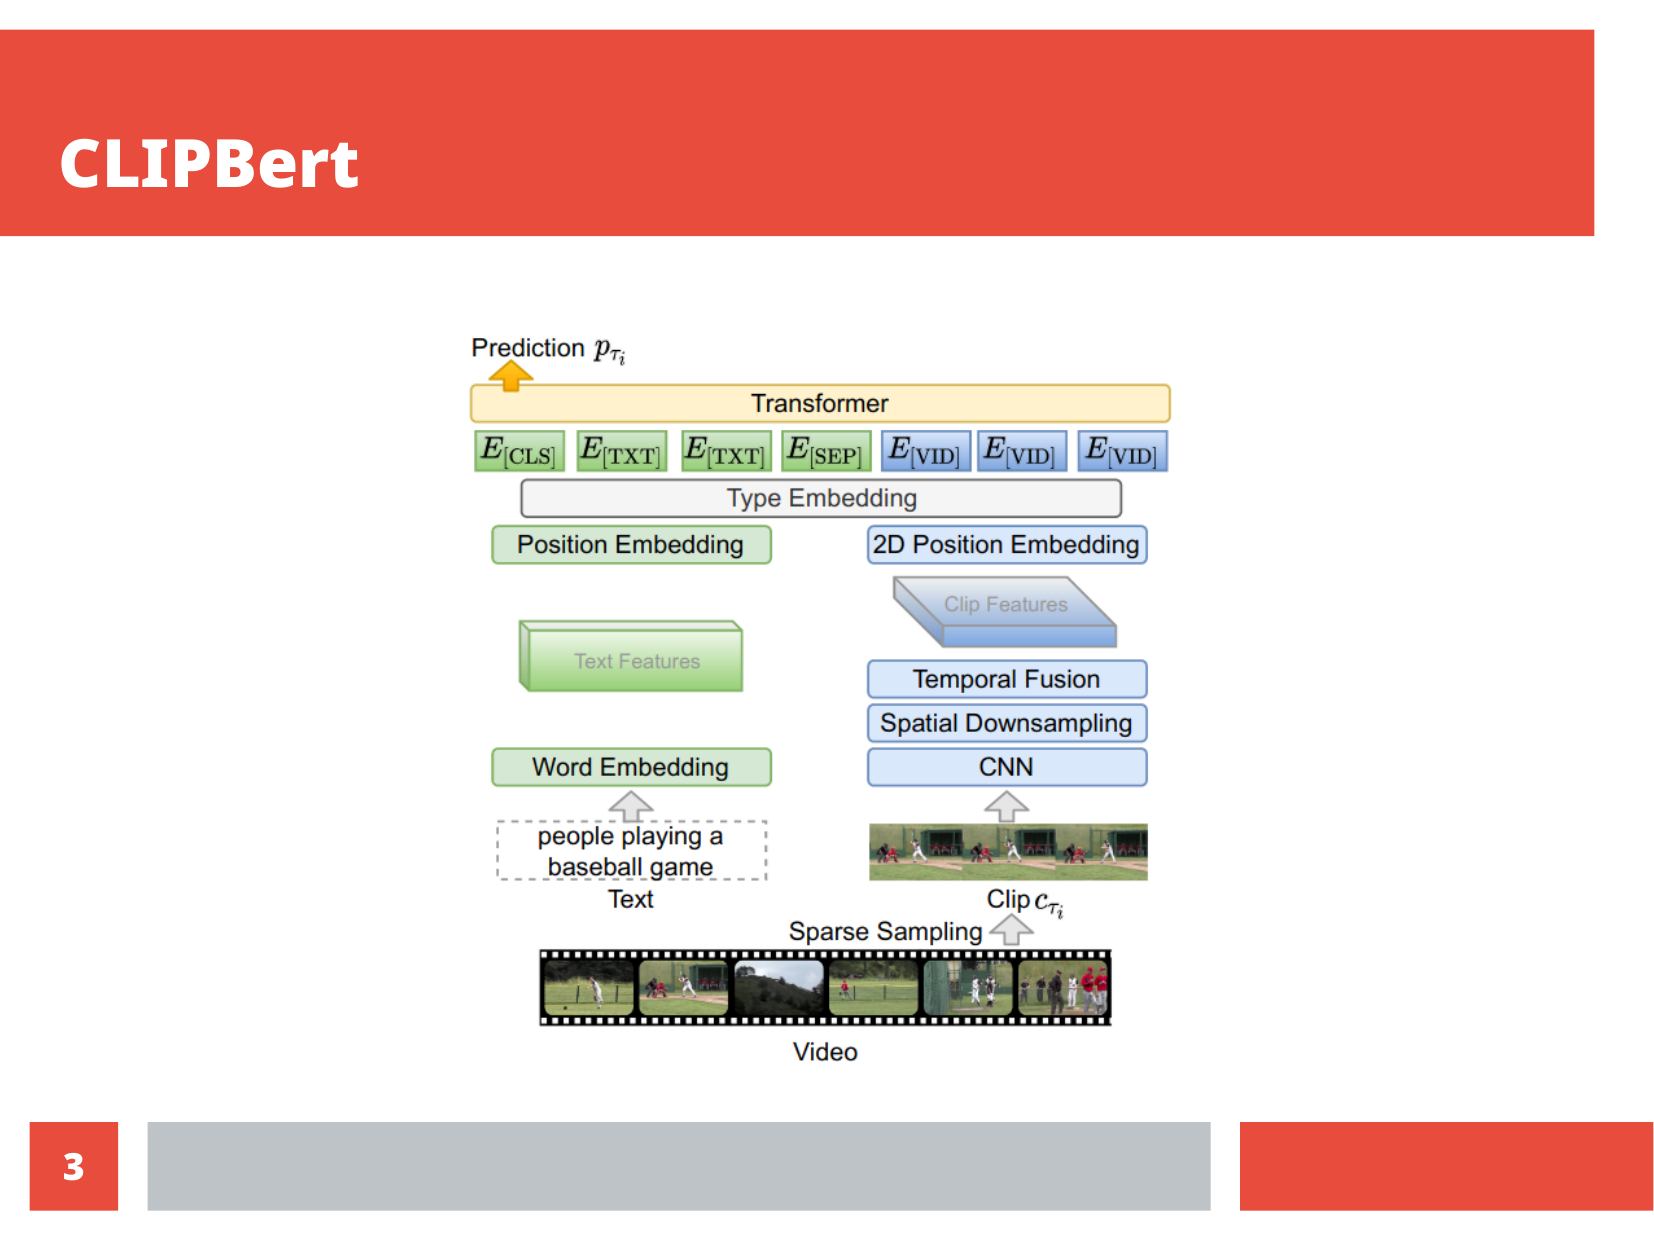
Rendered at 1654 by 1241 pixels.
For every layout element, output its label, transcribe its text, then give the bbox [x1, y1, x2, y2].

title CLIPBert [59, 59, 1595, 207]
picture [438, 328, 1231, 1081]
